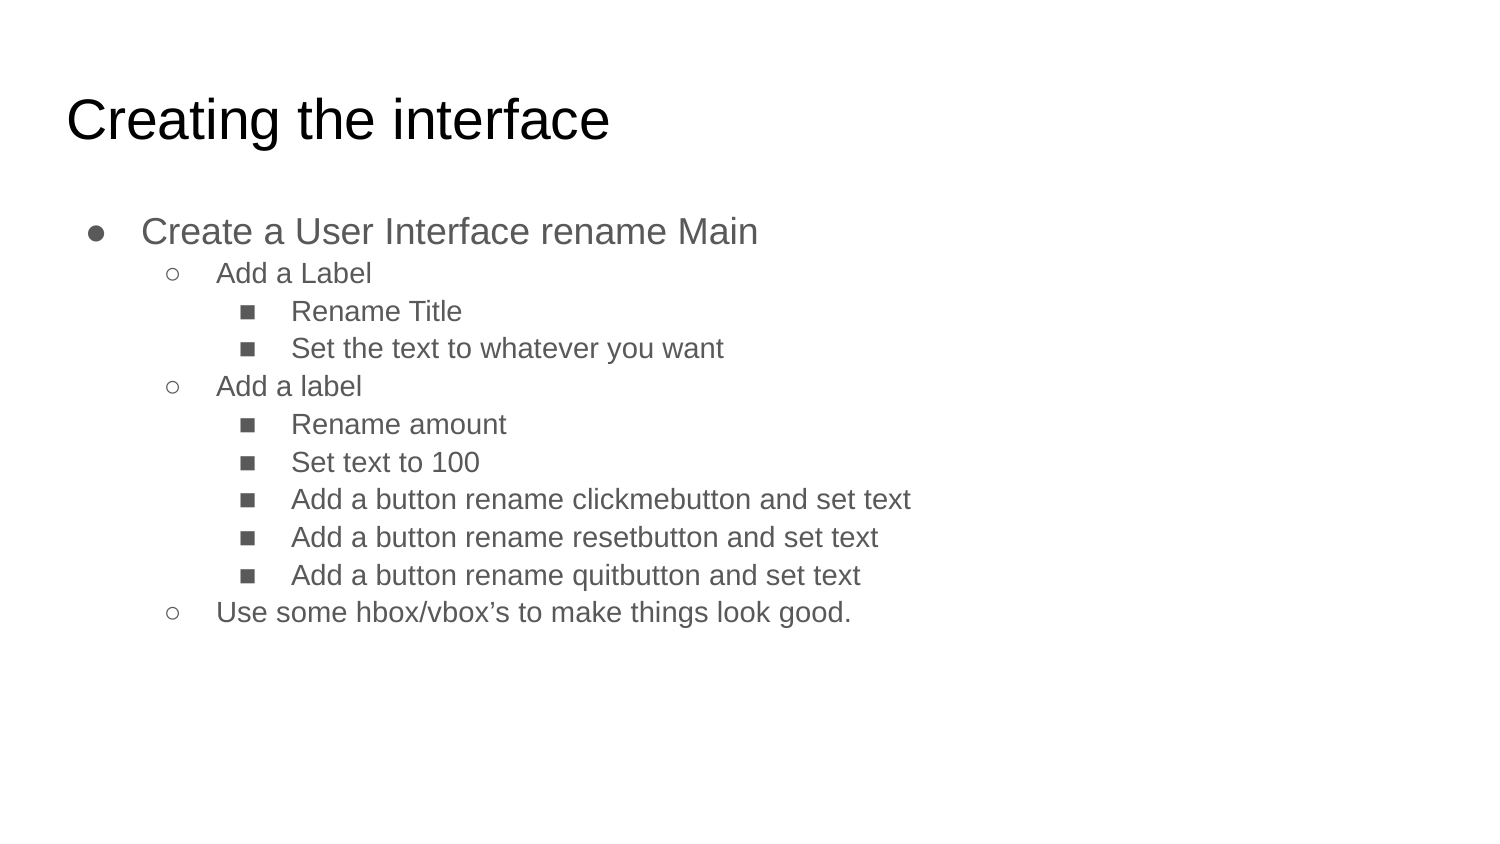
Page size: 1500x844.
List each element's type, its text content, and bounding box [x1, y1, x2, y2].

list Create a User Interface rename Main Add a Label Rename Title Set the text to whatever you want Add a label Rename amount Set text to 100 Add a button rename clickmebutton and set text Add a button rename resetbutton and set text Add a button rename quitbutton and set text Use some hbox/vbox’s to make things look good. [51, 189, 1449, 750]
title Creating the interface [51, 72, 1449, 167]
